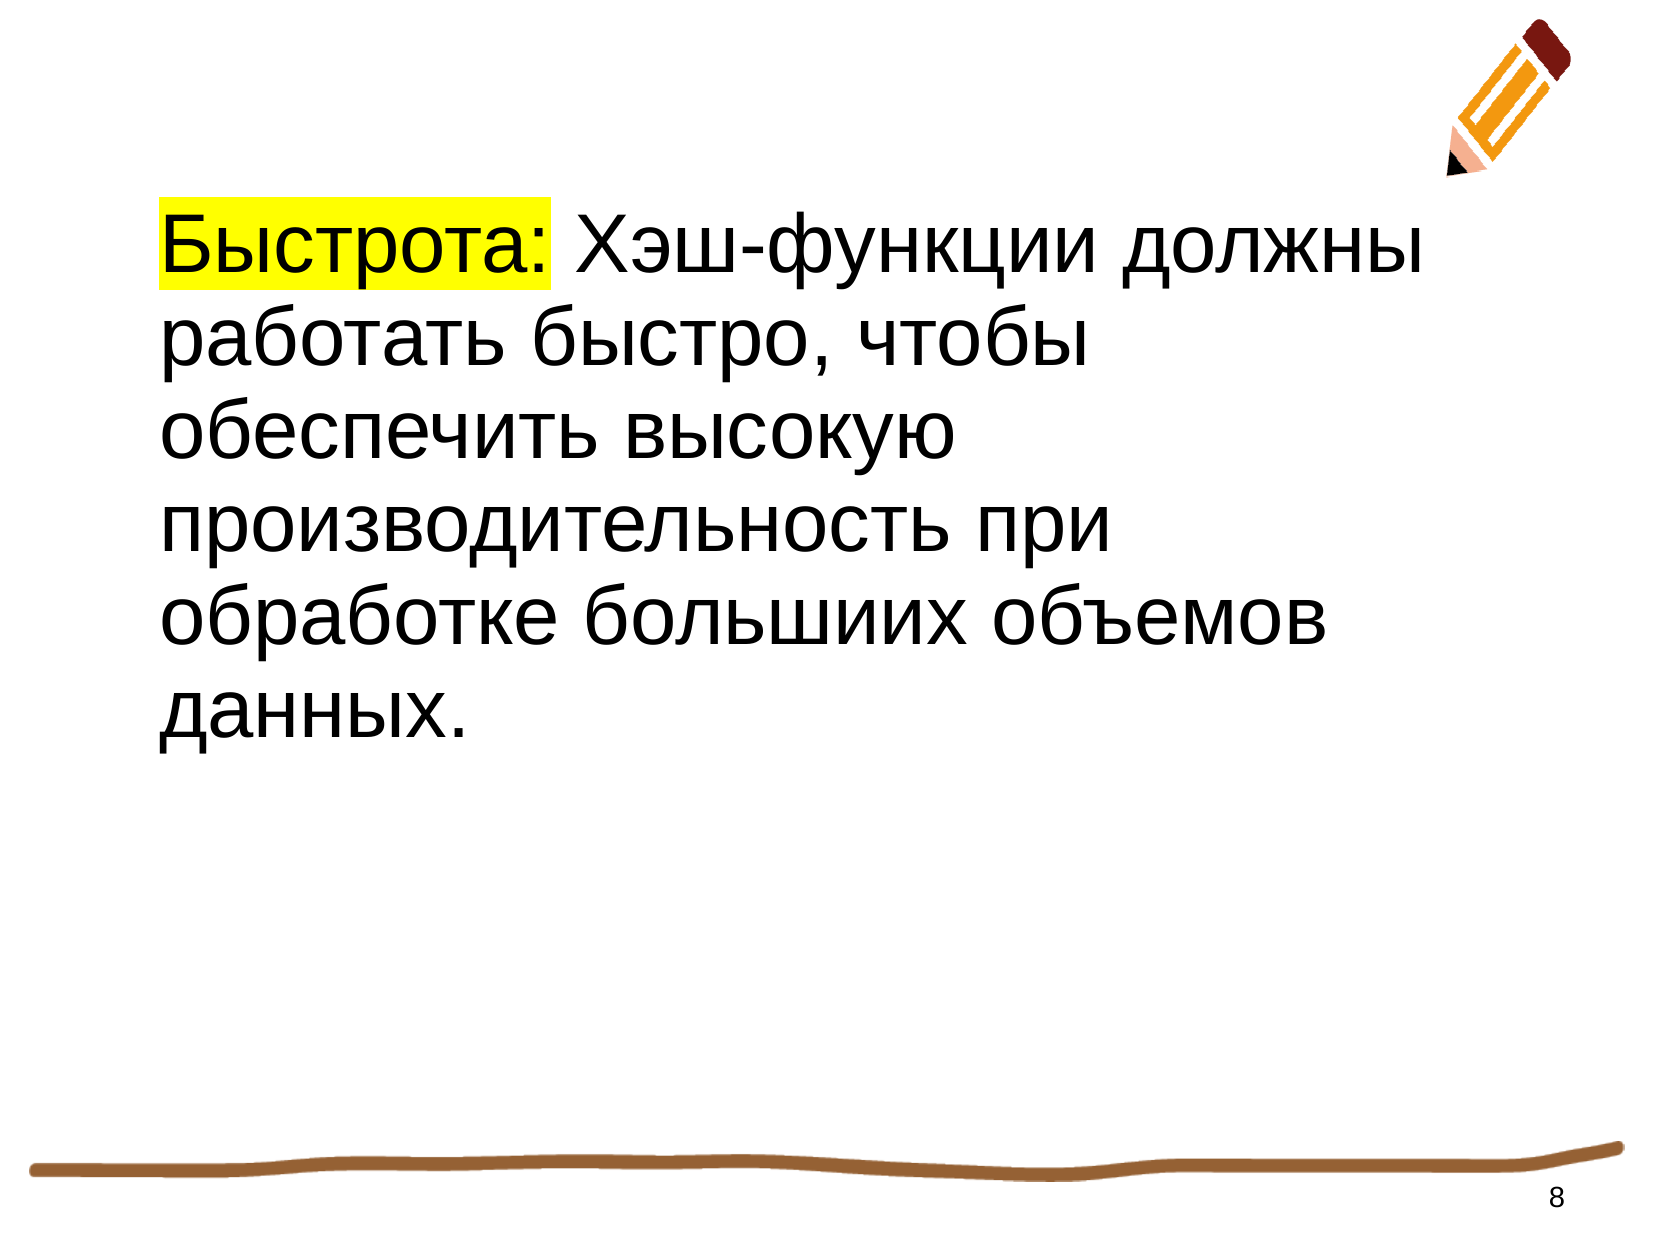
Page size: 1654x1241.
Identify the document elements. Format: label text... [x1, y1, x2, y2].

picture [1446, 19, 1571, 178]
picture [29, 1141, 1625, 1182]
list Быстрота: Хэш-функции должны работать быстро, чтобы обеспечить высокую производительность при обработке большиих объемов данных. [88, 196, 1536, 1063]
